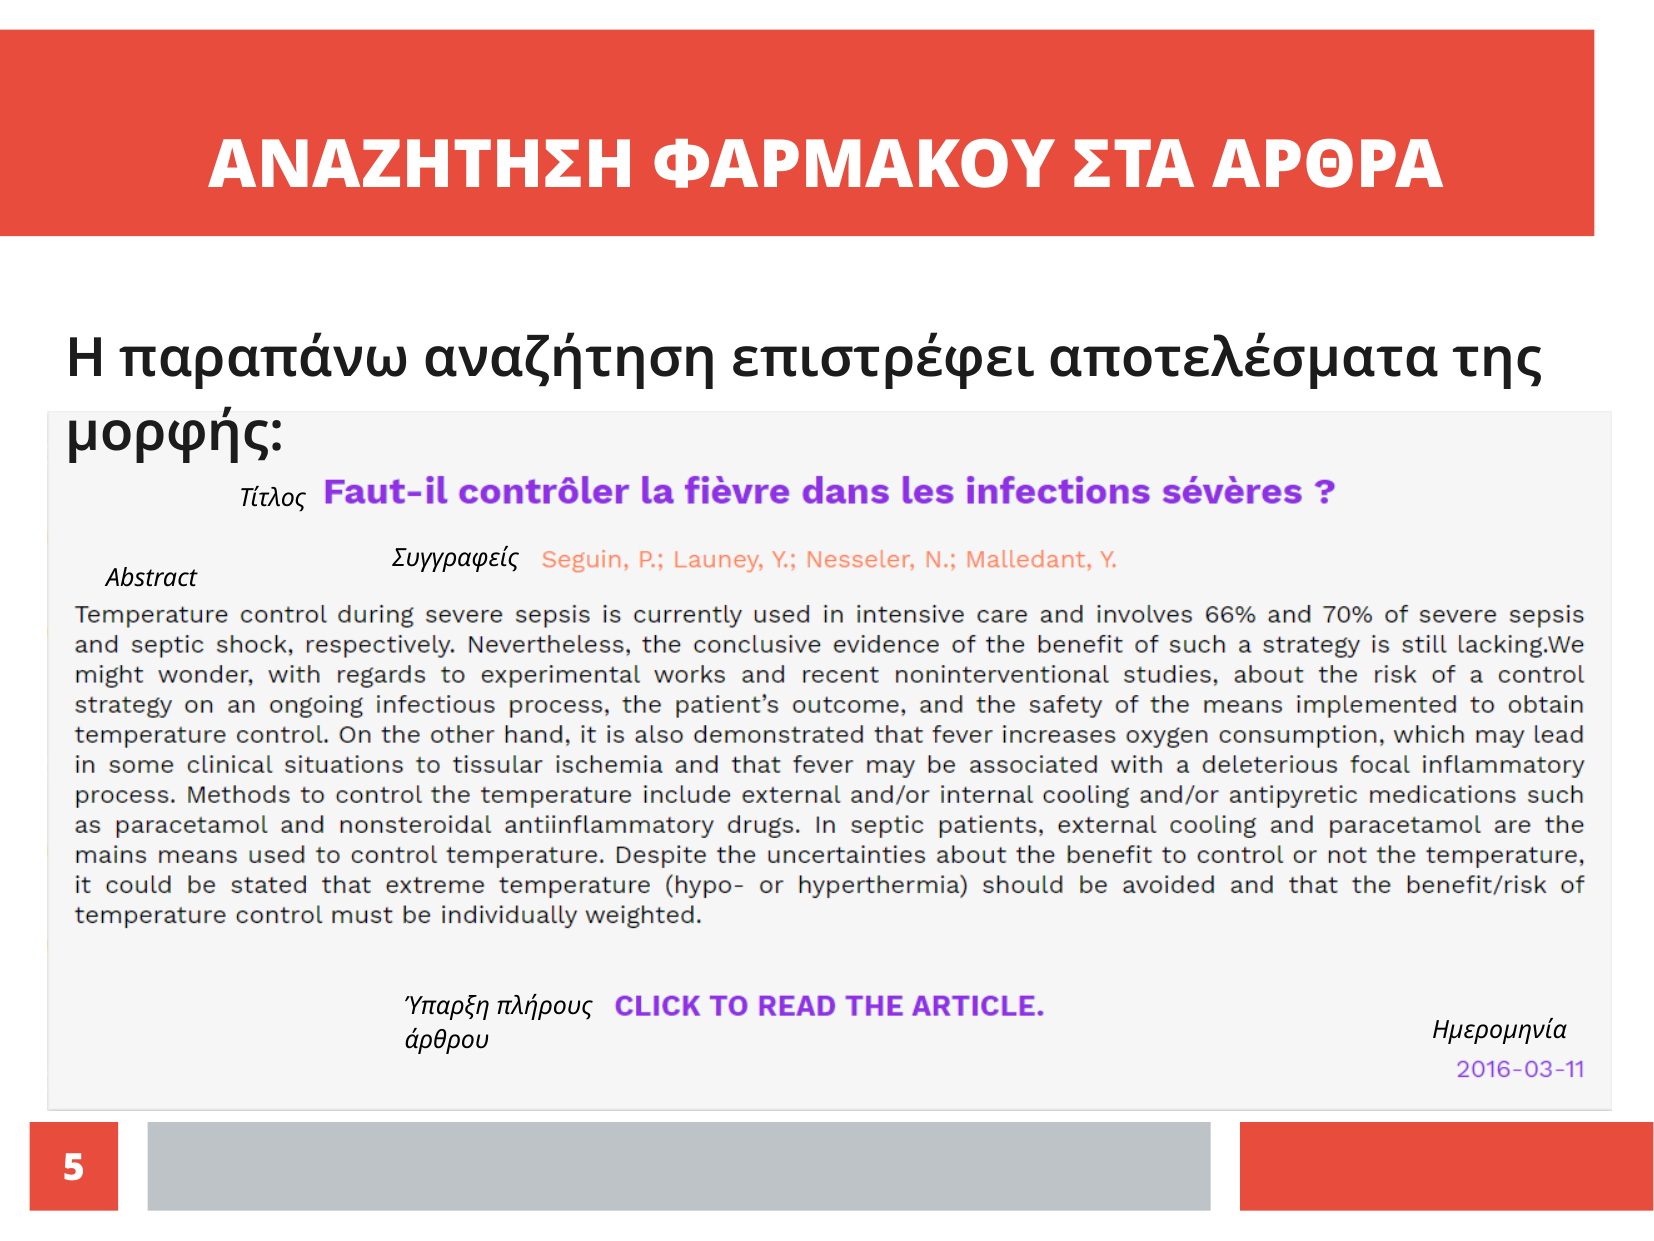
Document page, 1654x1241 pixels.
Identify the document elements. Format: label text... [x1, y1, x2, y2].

text_box Τίτλος [224, 472, 390, 519]
text_box Ύπαρξη πλήρους άρθρου [389, 980, 650, 1089]
text_box Ημερομηνία [1417, 1003, 1583, 1051]
title ΑΝΑΖΗΤΗΣΗ ΦΑΡΜΑΚΟΥ ΣΤΑ ΑΡΘΡΑ [59, 59, 1595, 207]
list Η παραπάνω αναζήτηση επιστρέφει αποτελέσματα της μορφής: [64, 318, 1571, 1087]
text_box Συγγραφείς [377, 532, 544, 579]
picture [47, 411, 1612, 1111]
text_box Abstract [91, 552, 257, 599]
